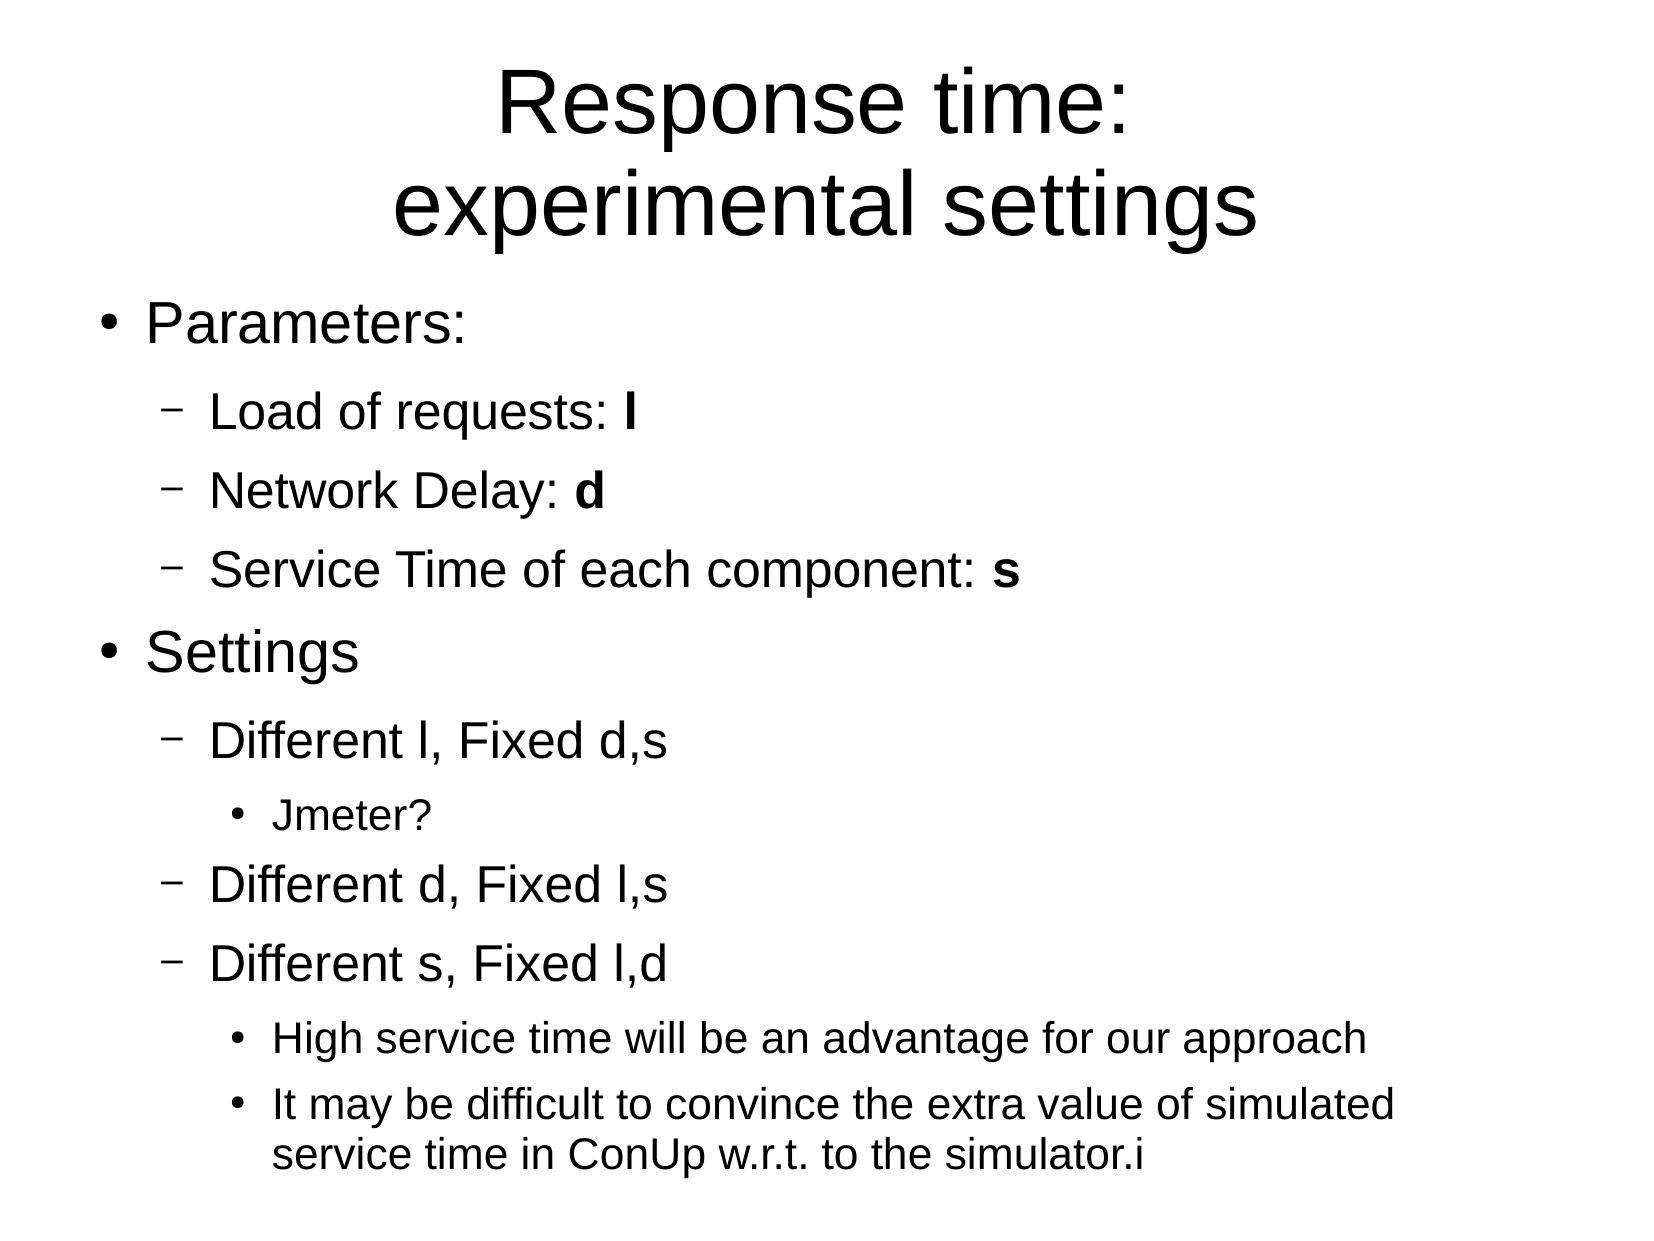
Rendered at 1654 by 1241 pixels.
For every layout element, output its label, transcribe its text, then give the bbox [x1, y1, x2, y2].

title Response time: experimental settings [82, 49, 1571, 257]
list Parameters: Load of requests: l Network Delay: d Service Time of each component: s Settings Different l, Fixed d,s Jmeter? Different d, Fixed l,s Different s, Fixed l,d High service time will be an advantage for our approach It may be difficult to convince the extra value of simulated service time in ConUp w.r.t. to the simulator.i [82, 290, 1538, 1186]
